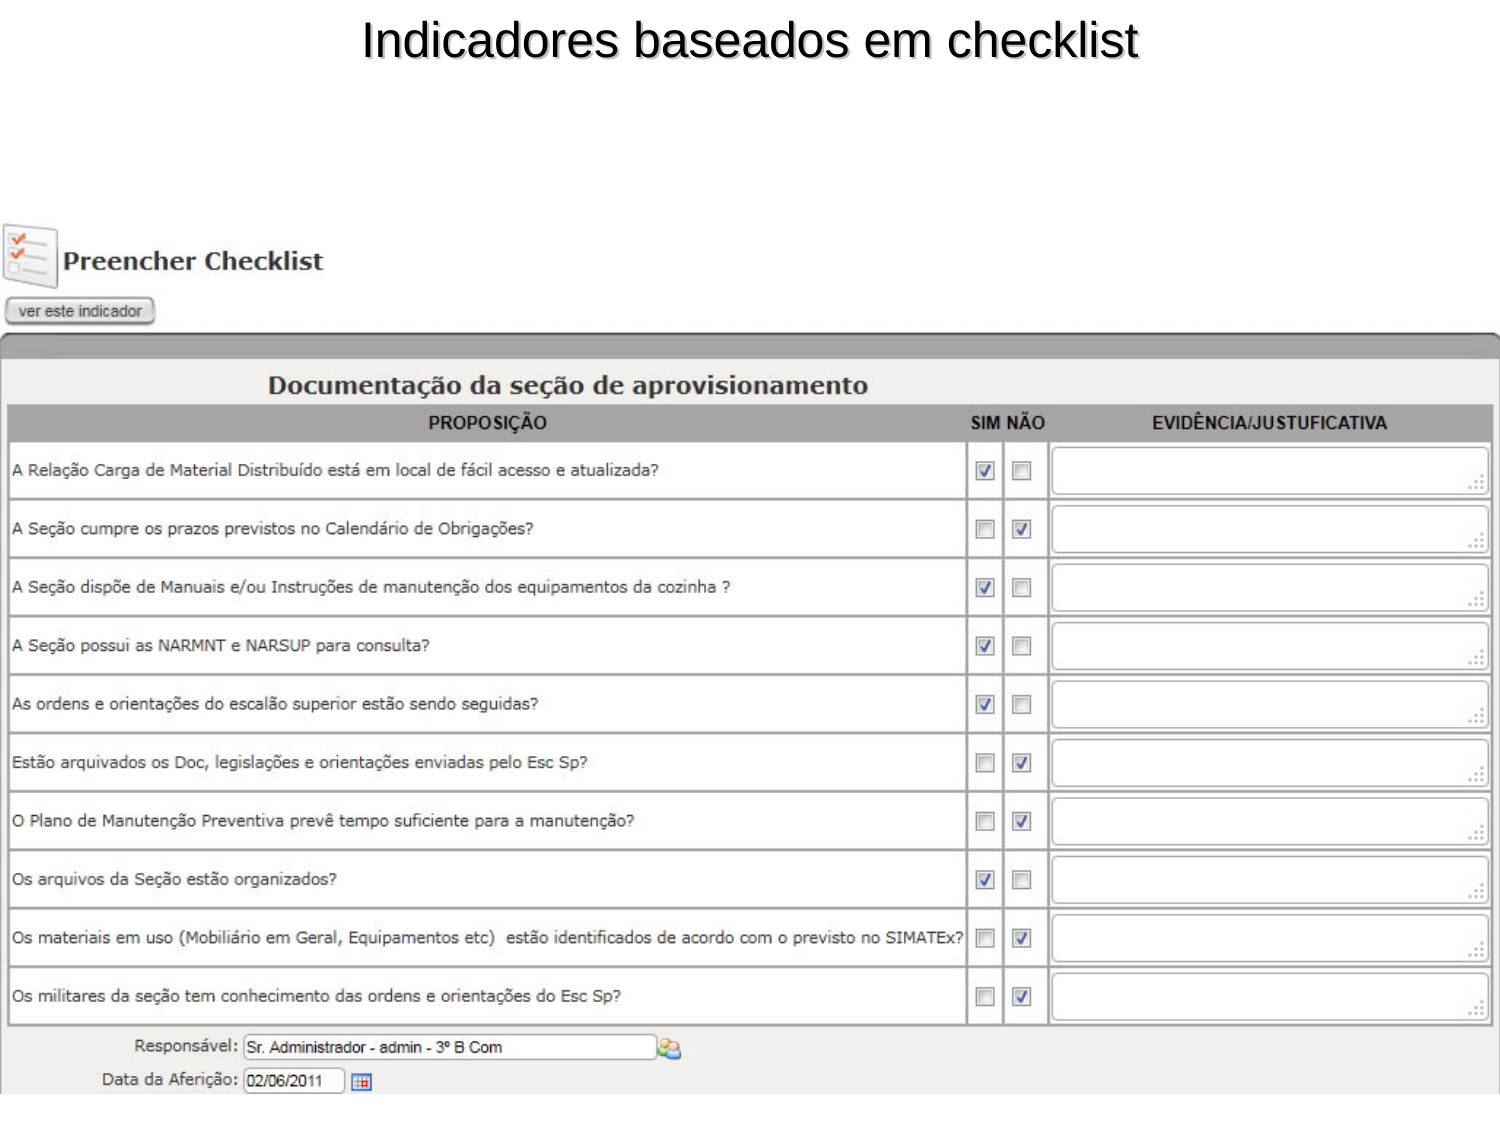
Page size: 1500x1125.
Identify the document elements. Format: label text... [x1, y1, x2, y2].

picture [0, 219, 1500, 1094]
text_box Indicadores baseados em checklist [0, 0, 1500, 76]
